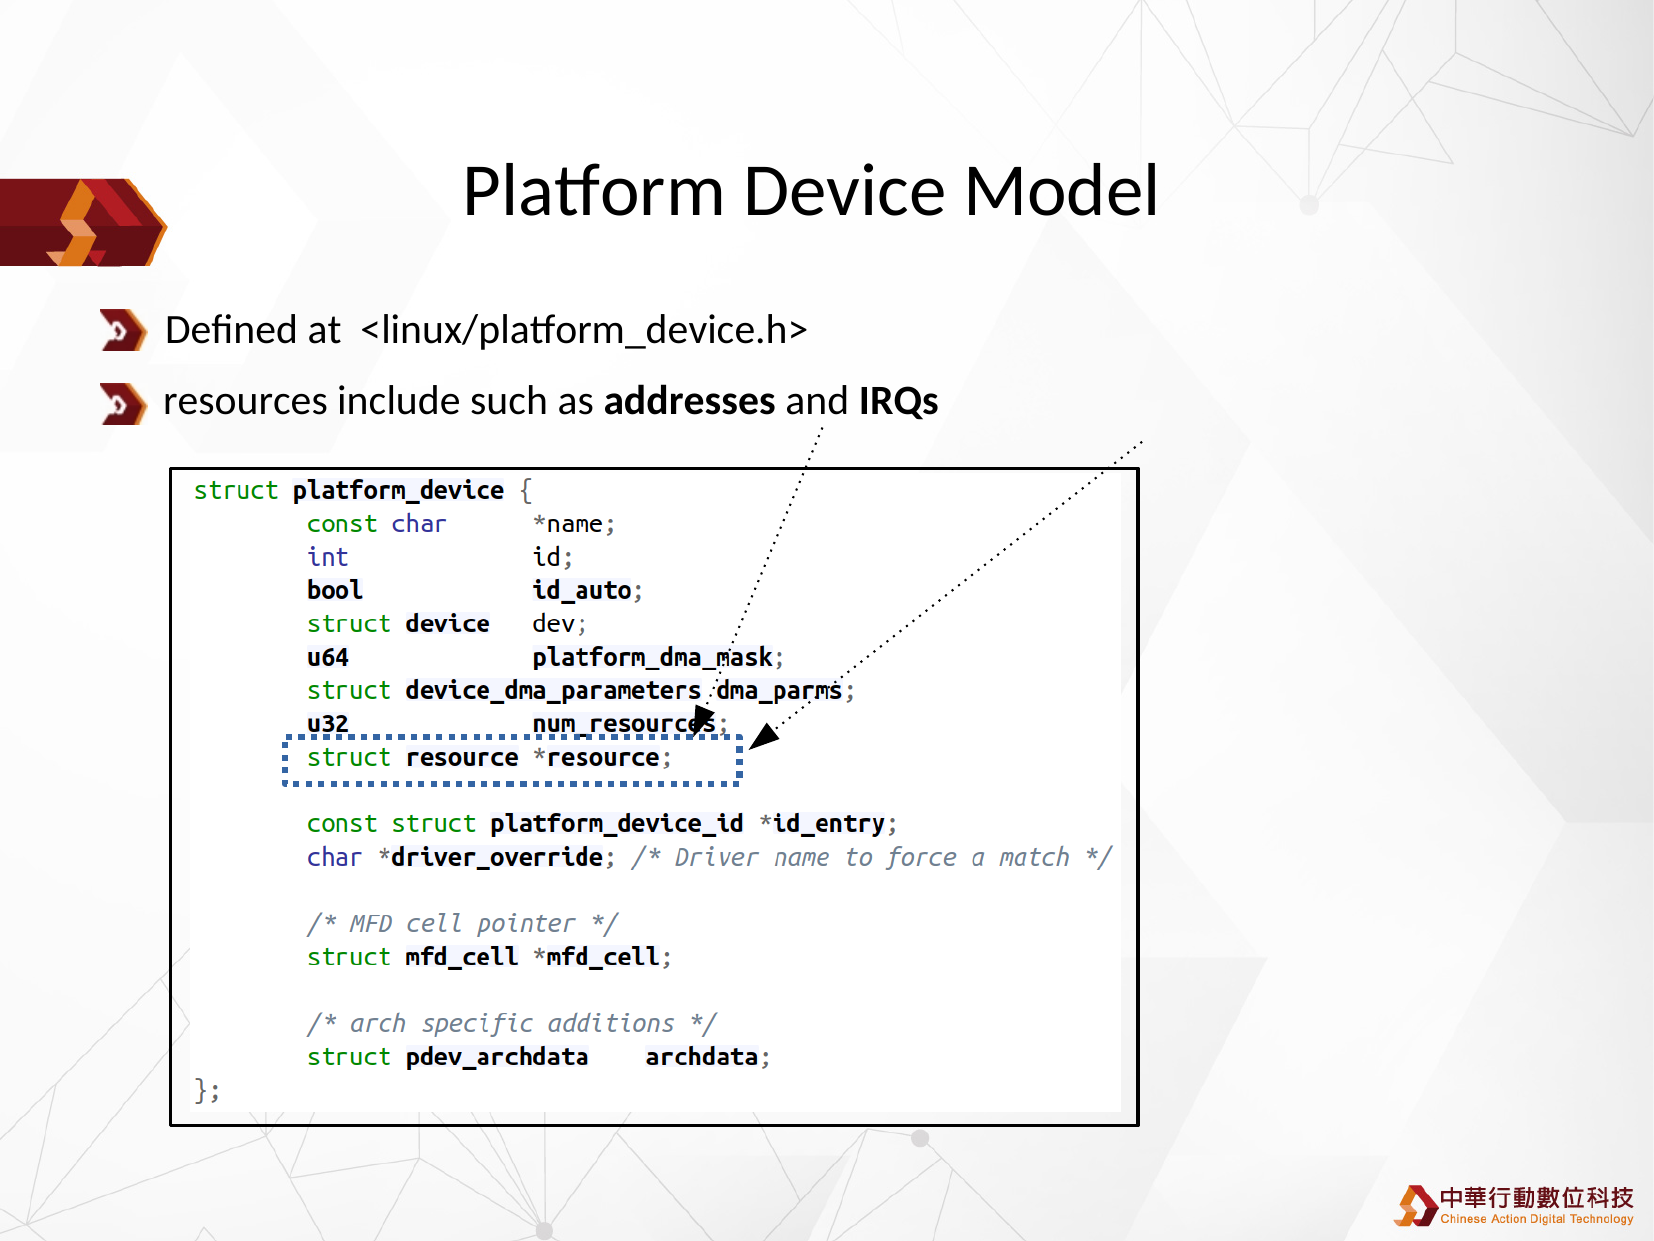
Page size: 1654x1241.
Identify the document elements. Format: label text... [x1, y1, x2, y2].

list Defined at <linux/platform_device.h> resources include such as addresses and IRQs [172, 470, 1136, 566]
list Defined at <linux/platform_device.h> resources include such as addresses and IRQs [82, 305, 1571, 566]
title Platform Device Model [118, 112, 1506, 281]
picture [0, 0, 1654, 1241]
